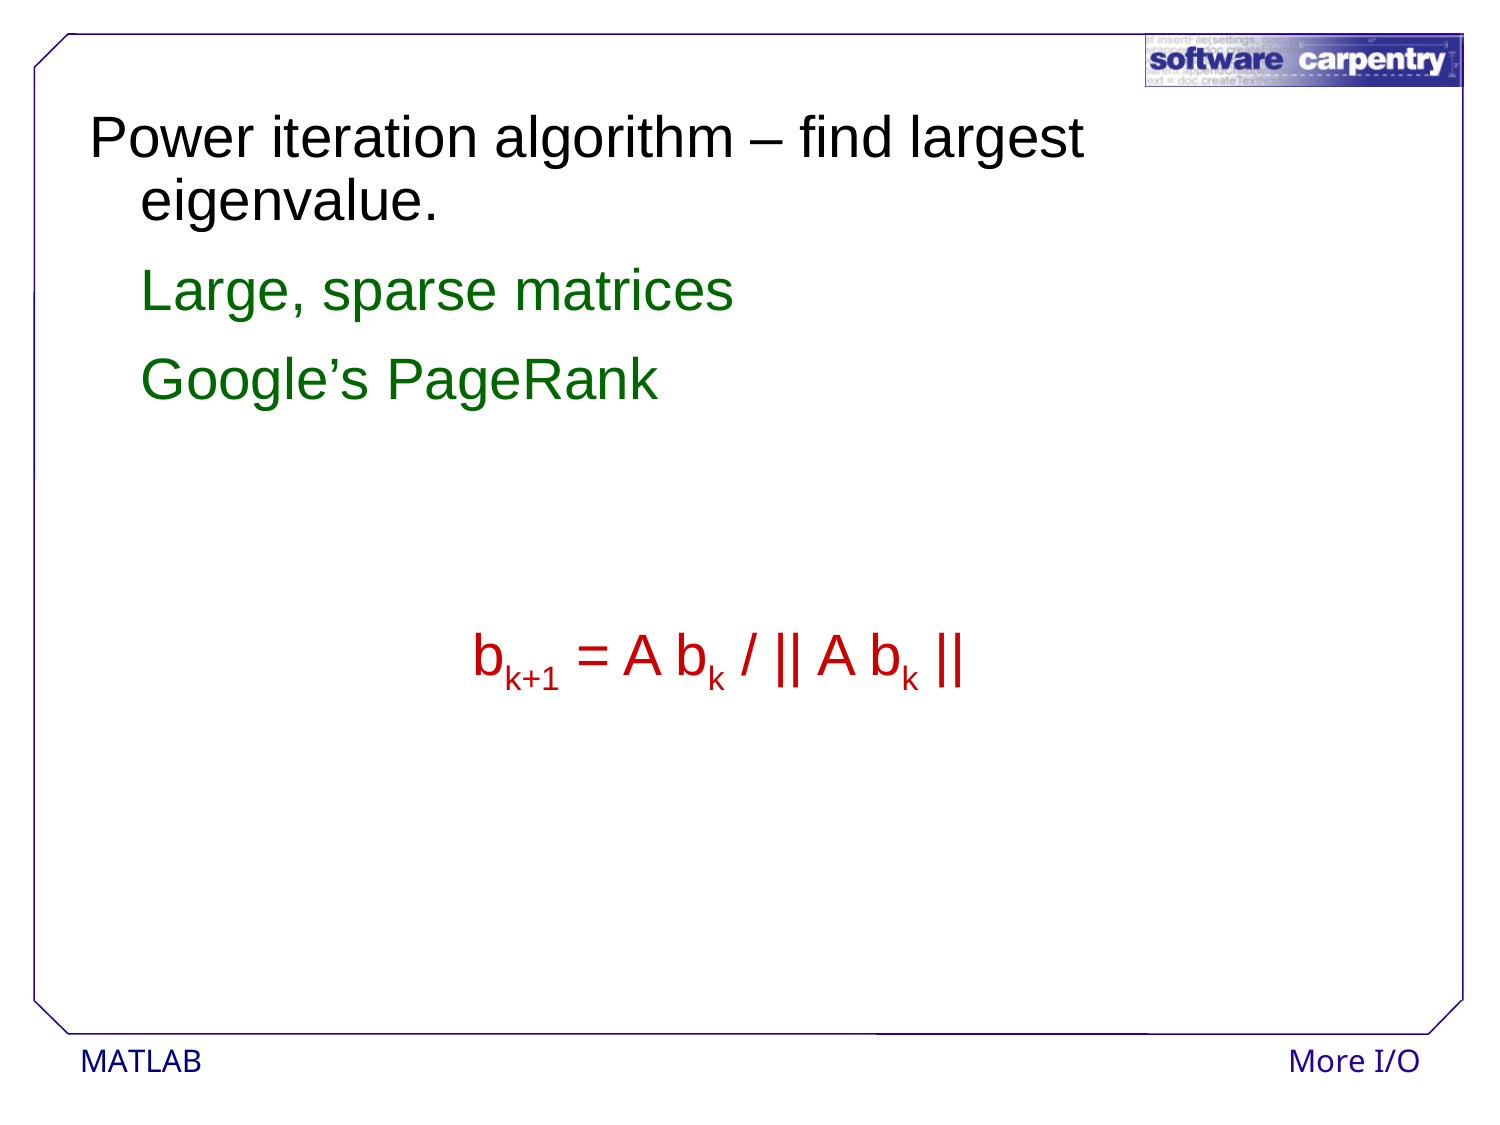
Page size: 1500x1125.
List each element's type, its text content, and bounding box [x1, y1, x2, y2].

list Power iteration algorithm – find largest eigenvalue. Large, sparse matrices Google’s PageRank bk+1 = A bk / || A bk || [75, 99, 1363, 1013]
picture [1145, 33, 1464, 87]
